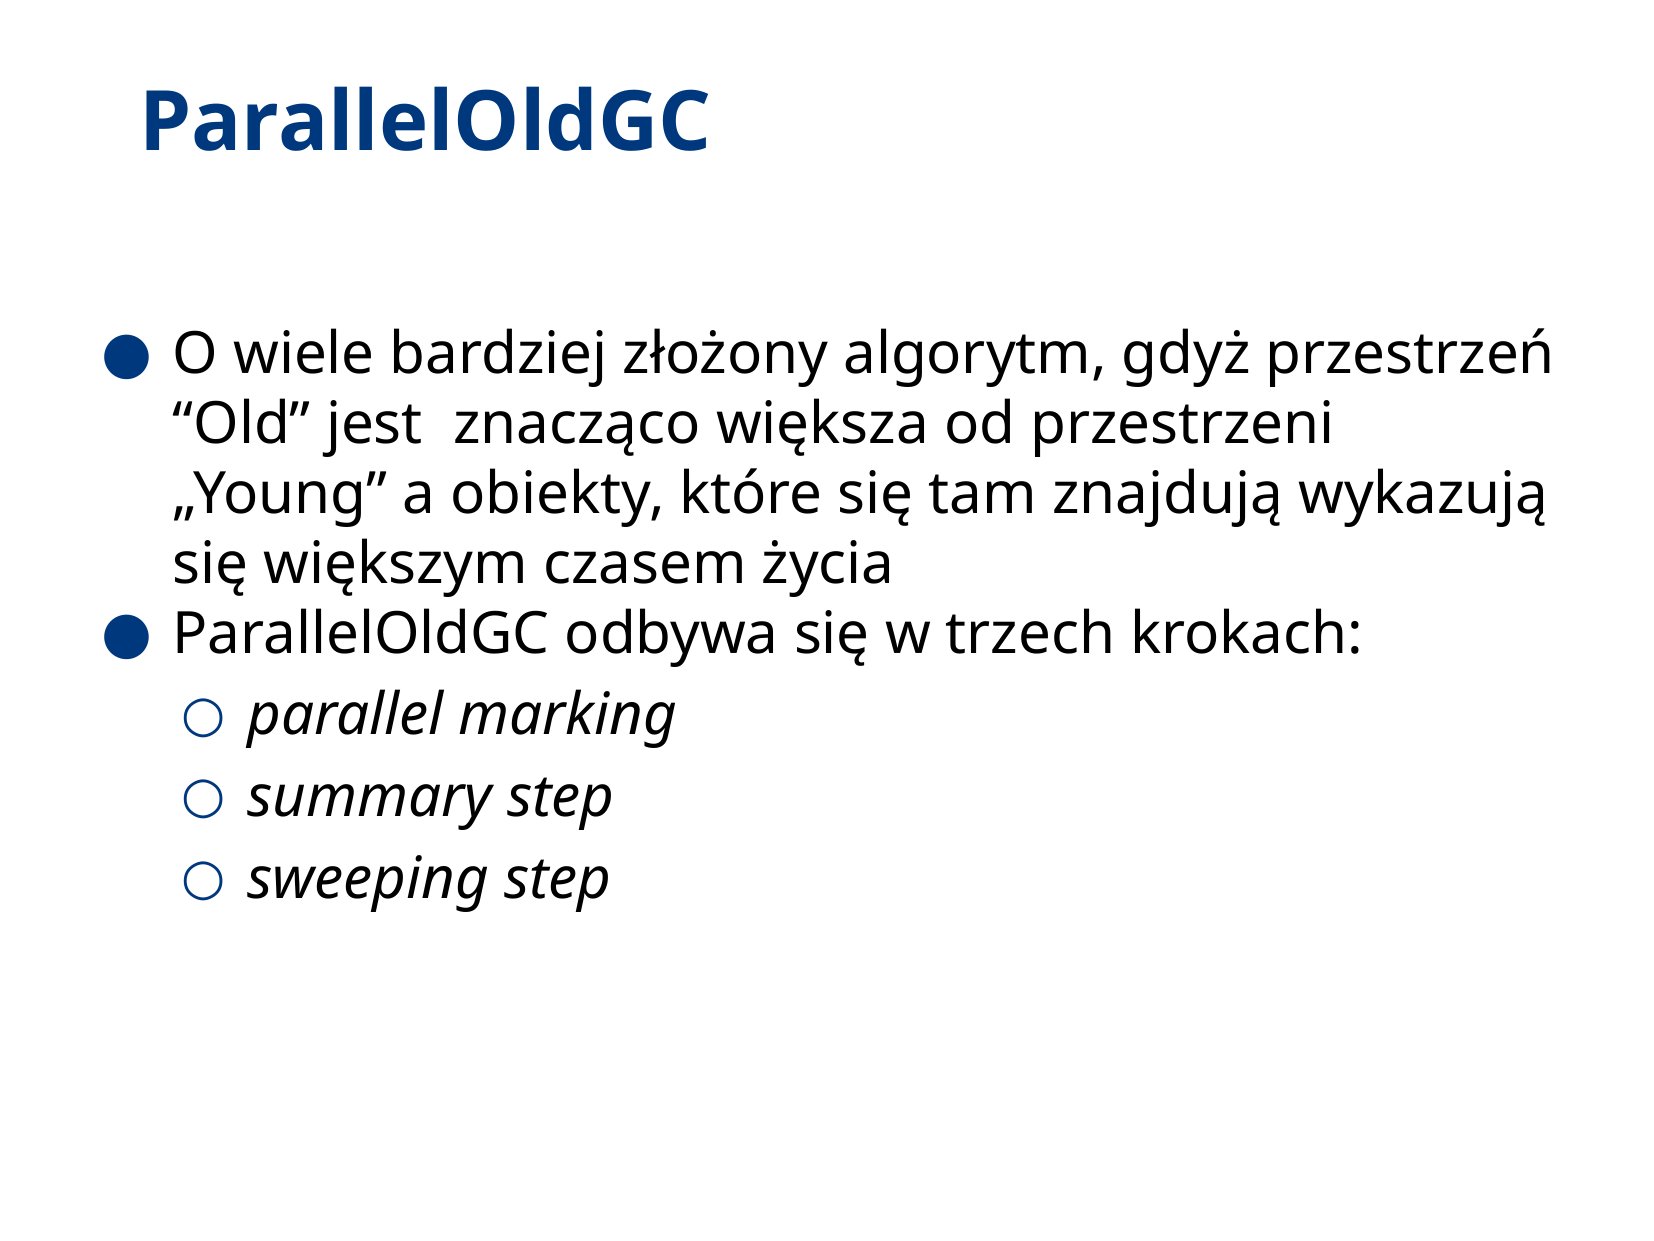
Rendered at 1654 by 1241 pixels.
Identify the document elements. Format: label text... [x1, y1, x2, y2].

list O wiele bardziej złożony algorytm, gdyż przestrzeń “Old” jest znacząco większa od przestrzeni „Young” a obiekty, które się tam znajdują wykazują się większym czasem życia ParallelOldGC odbywa się w trzech krokach: parallel marking summary step sweeping step [82, 299, 1571, 1176]
title ParallelOldGC [82, 49, 1571, 183]
